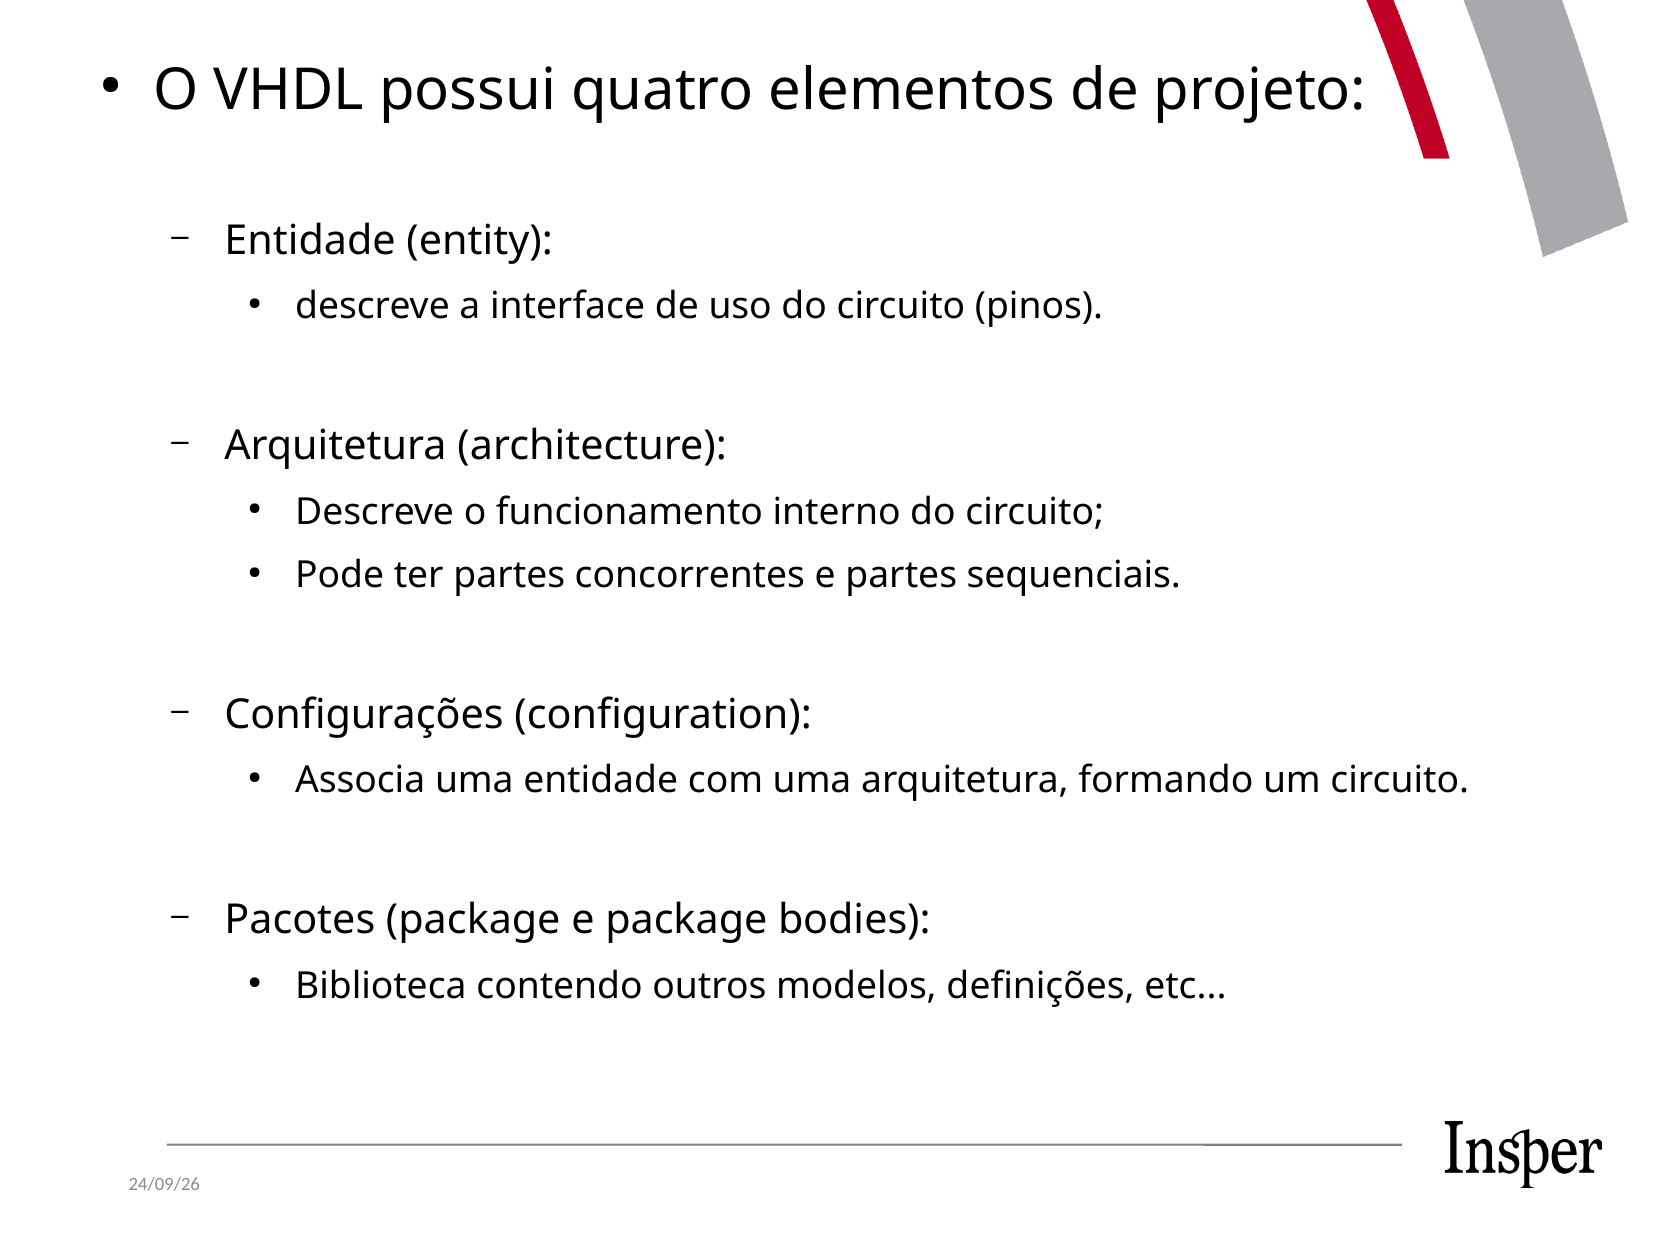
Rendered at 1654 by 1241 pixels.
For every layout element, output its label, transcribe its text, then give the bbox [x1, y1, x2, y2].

list O VHDL possui quatro elementos de projeto: Entidade (entity): descreve a interface de uso do circuito (pinos). Arquitetura (architecture): Descreve o funcionamento interno do circuito; Pode ter partes concorrentes e partes sequenciais. Configurações (configuration): Associa uma entidade com uma arquitetura, formando um circuito. Pacotes (package e package bodies): Biblioteca contendo outros modelos, definições, etc... [82, 59, 1571, 1217]
